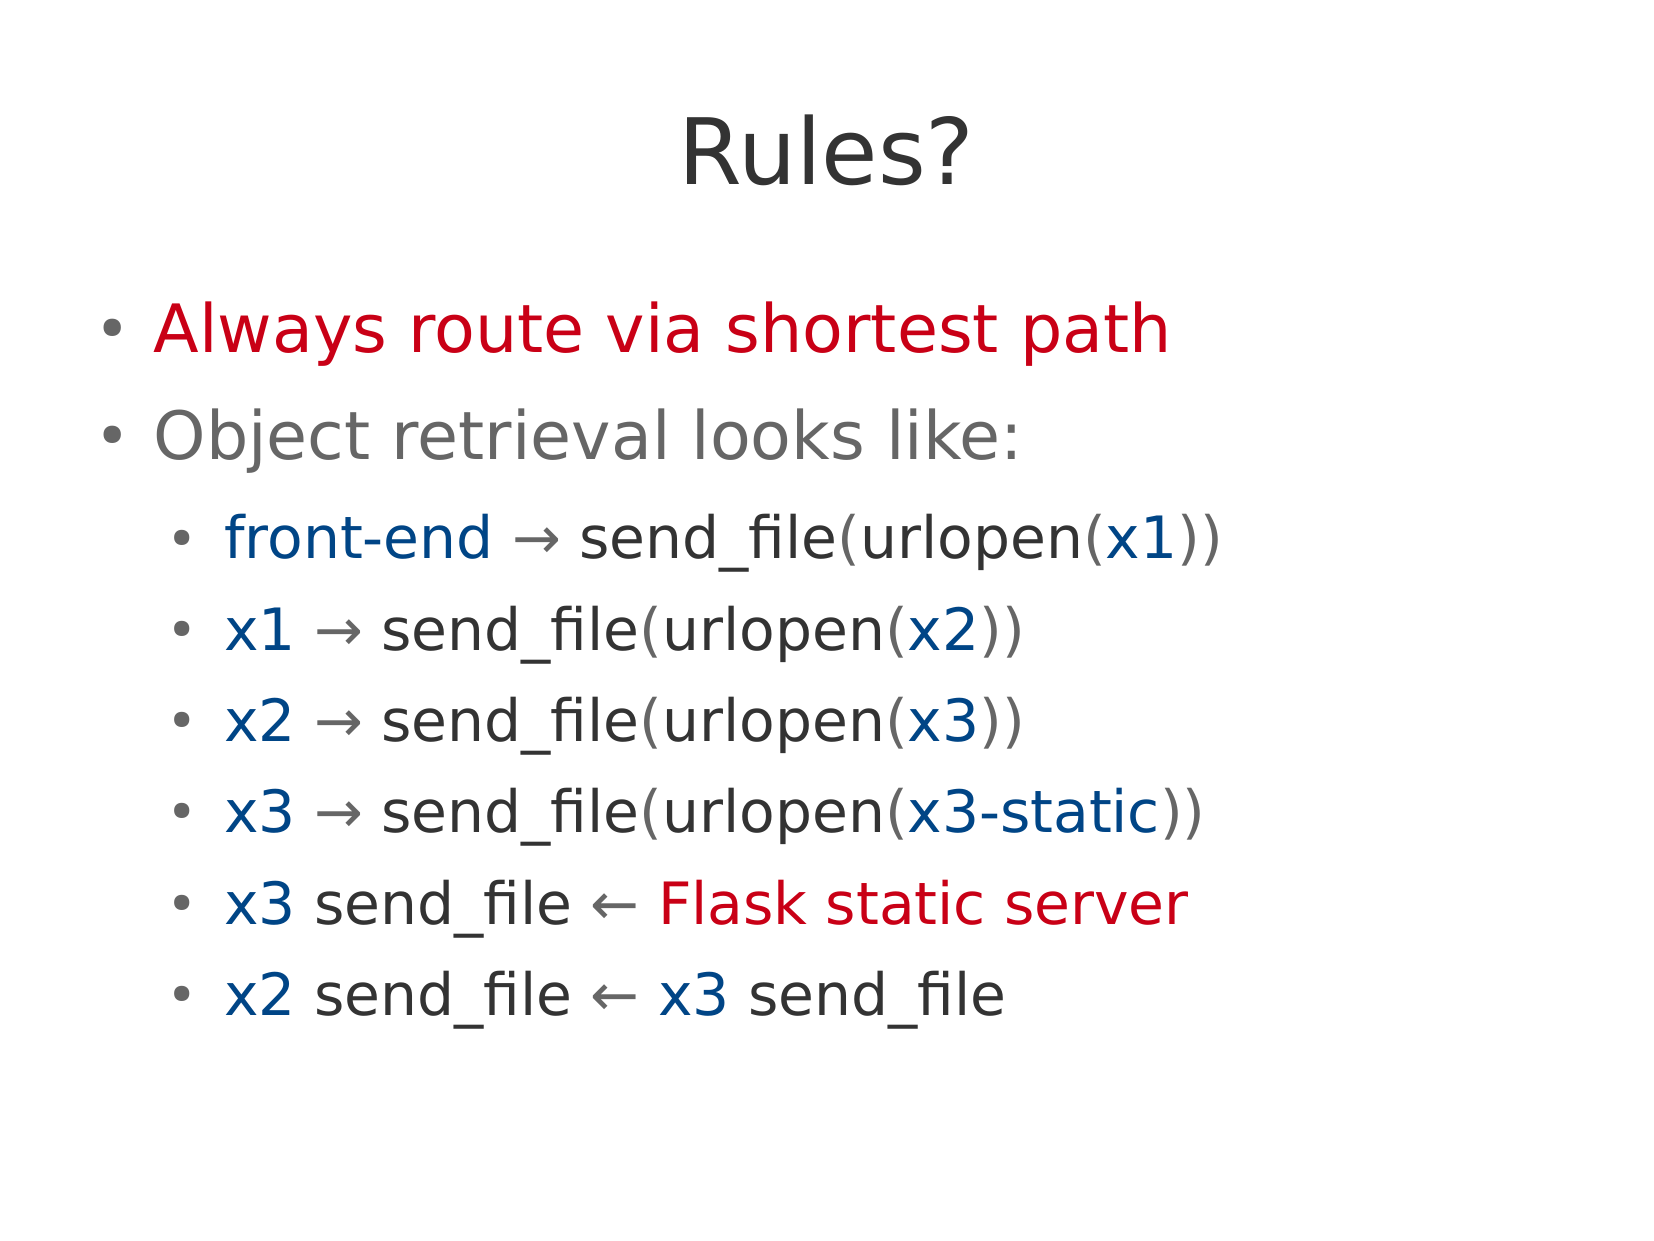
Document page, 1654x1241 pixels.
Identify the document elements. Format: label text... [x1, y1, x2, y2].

list Always route via shortest path Object retrieval looks like: front-end → send_file(urlopen(x1)) x1 → send_file(urlopen(x2)) x2 → send_file(urlopen(x3)) x3 → send_file(urlopen(x3-static)) x3 send_file ← Flask static server x2 send_file ← x3 send_file [82, 290, 1571, 1109]
title Rules? [82, 56, 1571, 250]
